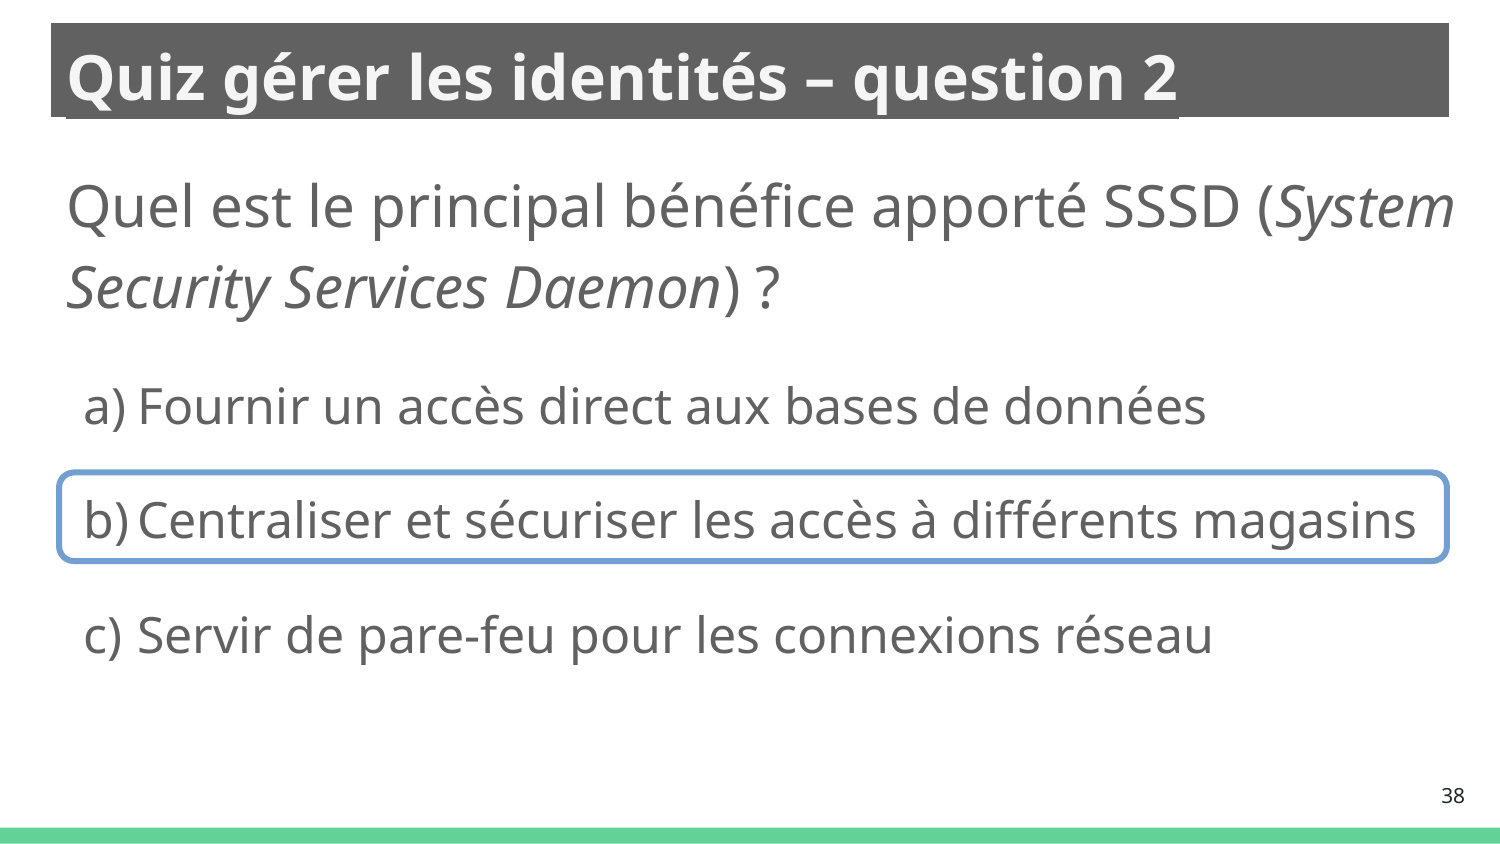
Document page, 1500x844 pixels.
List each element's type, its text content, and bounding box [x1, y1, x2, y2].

slide_number <numéro> [1389, 764, 1480, 830]
title Quiz gérer les identités – question 2 [51, 23, 1449, 117]
list Quel est le principal bénéfice apporté SSSD (System Security Services Daemon) ? Fournir un accès direct aux bases de données Centraliser et sécuriser les accès à différents magasins Servir de pare-feu pour les connexions réseau [51, 144, 1477, 679]
